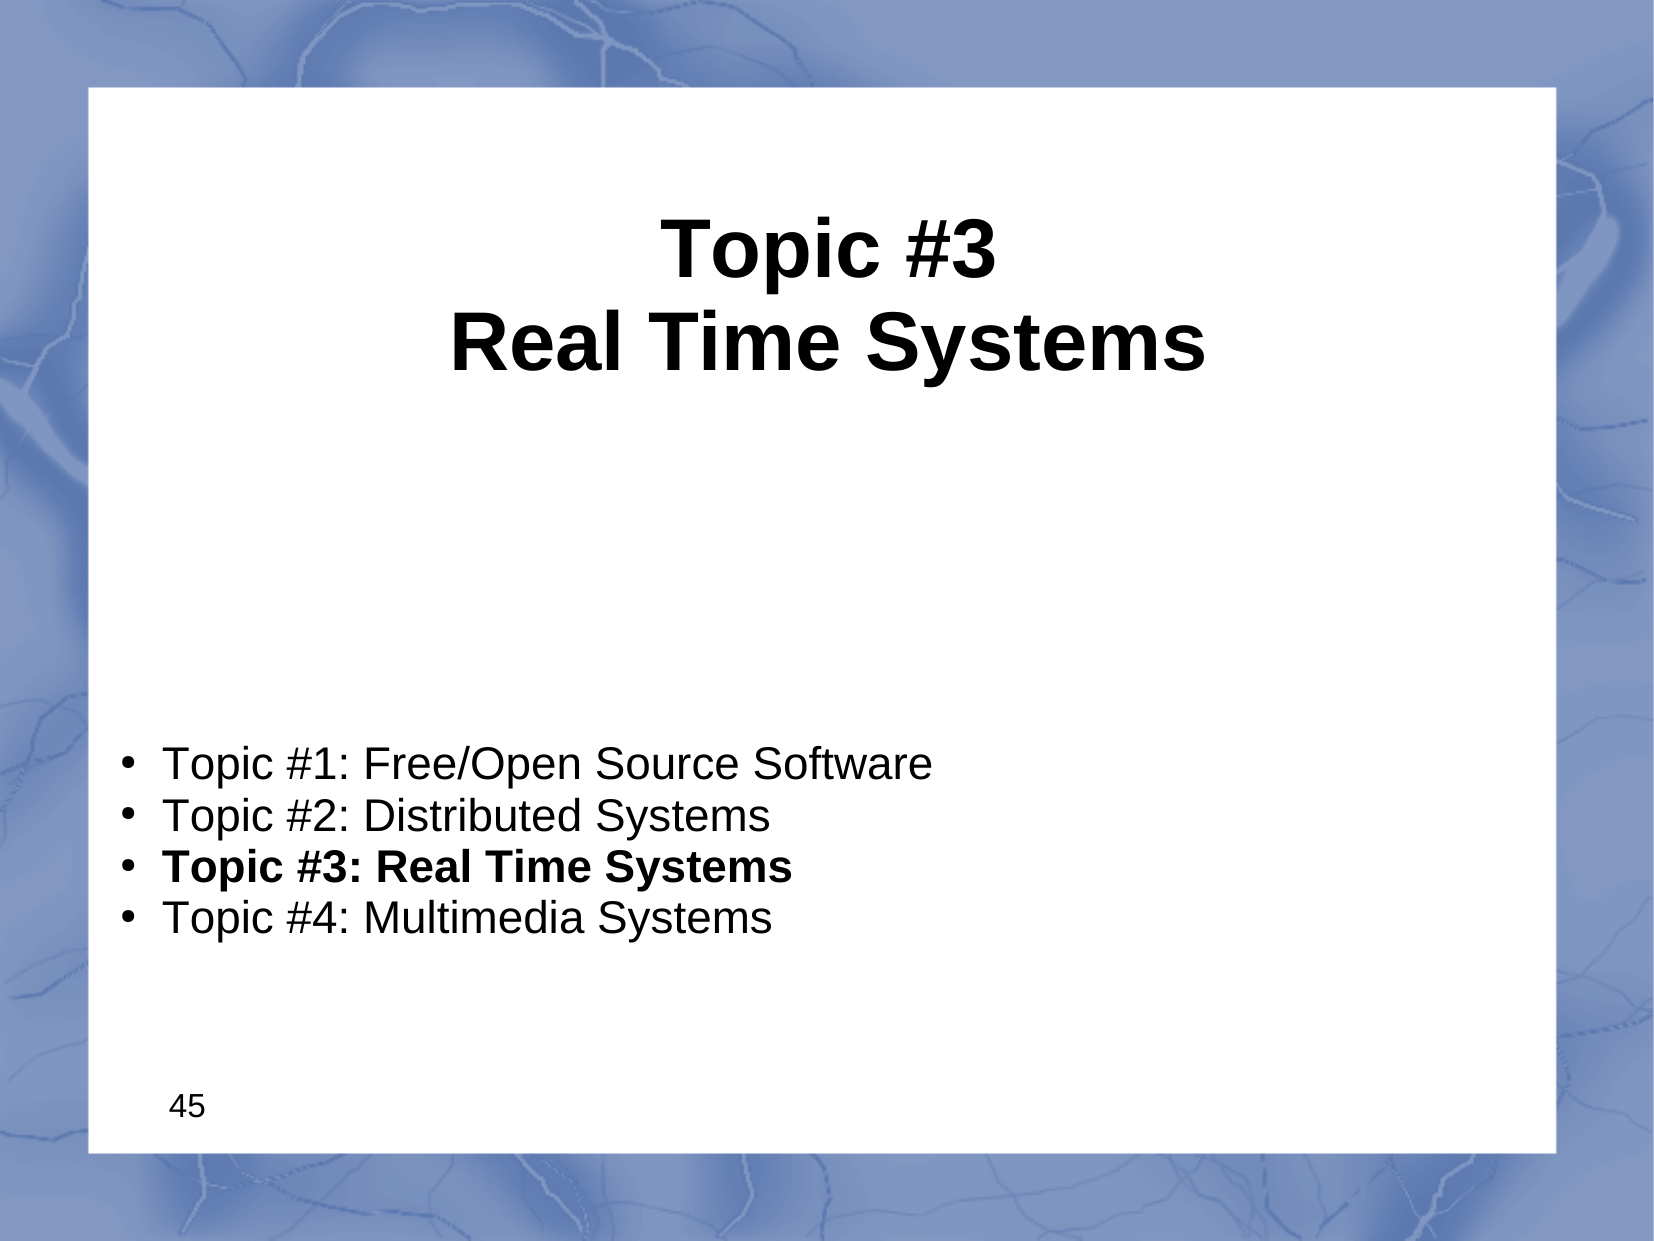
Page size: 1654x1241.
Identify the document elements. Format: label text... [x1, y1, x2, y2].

subtitle Topic #3 Real Time Systems Topic #1: Free/Open Source Software Topic #2: Distributed Systems Topic #3: Real Time Systems Topic #4: Multimedia Systems [120, 95, 1538, 1051]
picture [0, 0, 1654, 1241]
